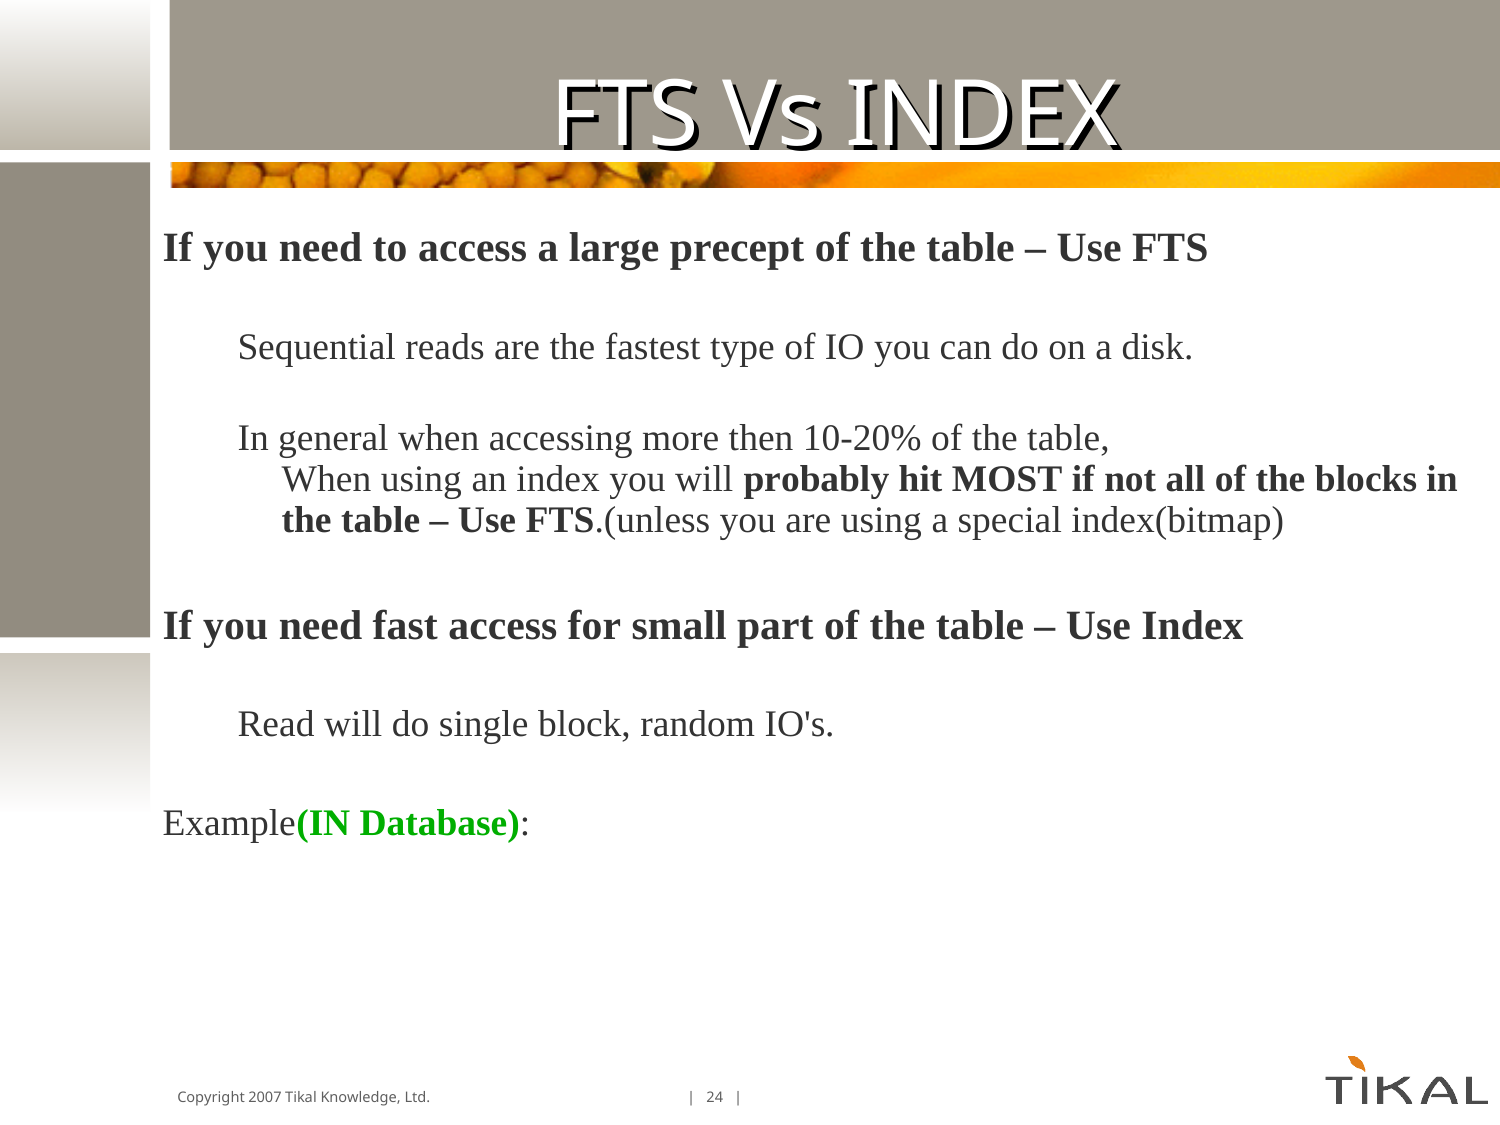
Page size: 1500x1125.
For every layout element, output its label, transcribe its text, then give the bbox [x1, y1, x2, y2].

title FTS Vs INDEX [169, 0, 1499, 221]
list If you need to access a large precept of the table – Use FTS Sequential reads are the fastest type of IO you can do on a disk. In general when accessing more then 10-20% of the table, When using an index you will probably hit MOST if not all of the blocks in the table – Use FTS.(unless you are using a special index(bitmap) If you need fast access for small part of the table – Use Index Read will do single block, random IO's. Example(IN Database): [162, 224, 1473, 1021]
picture [1312, 1034, 1500, 1125]
